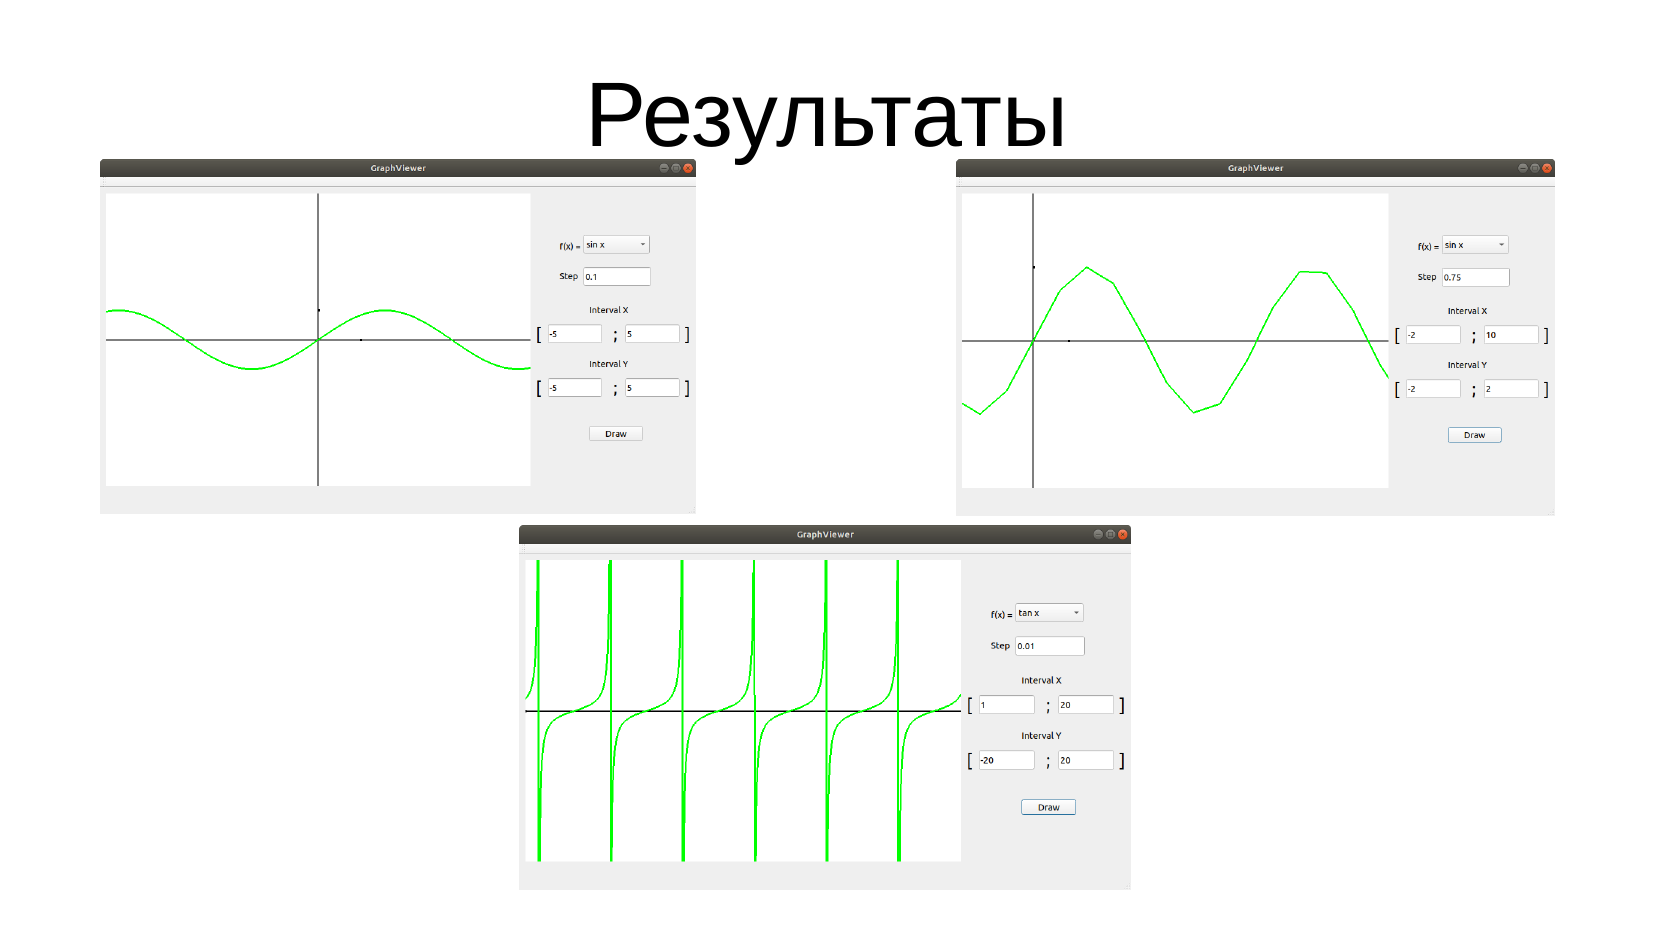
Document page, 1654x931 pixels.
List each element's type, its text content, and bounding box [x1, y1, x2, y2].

picture [956, 159, 1555, 516]
picture [519, 525, 1131, 890]
title Результаты [82, 37, 1571, 193]
picture [100, 159, 696, 514]
